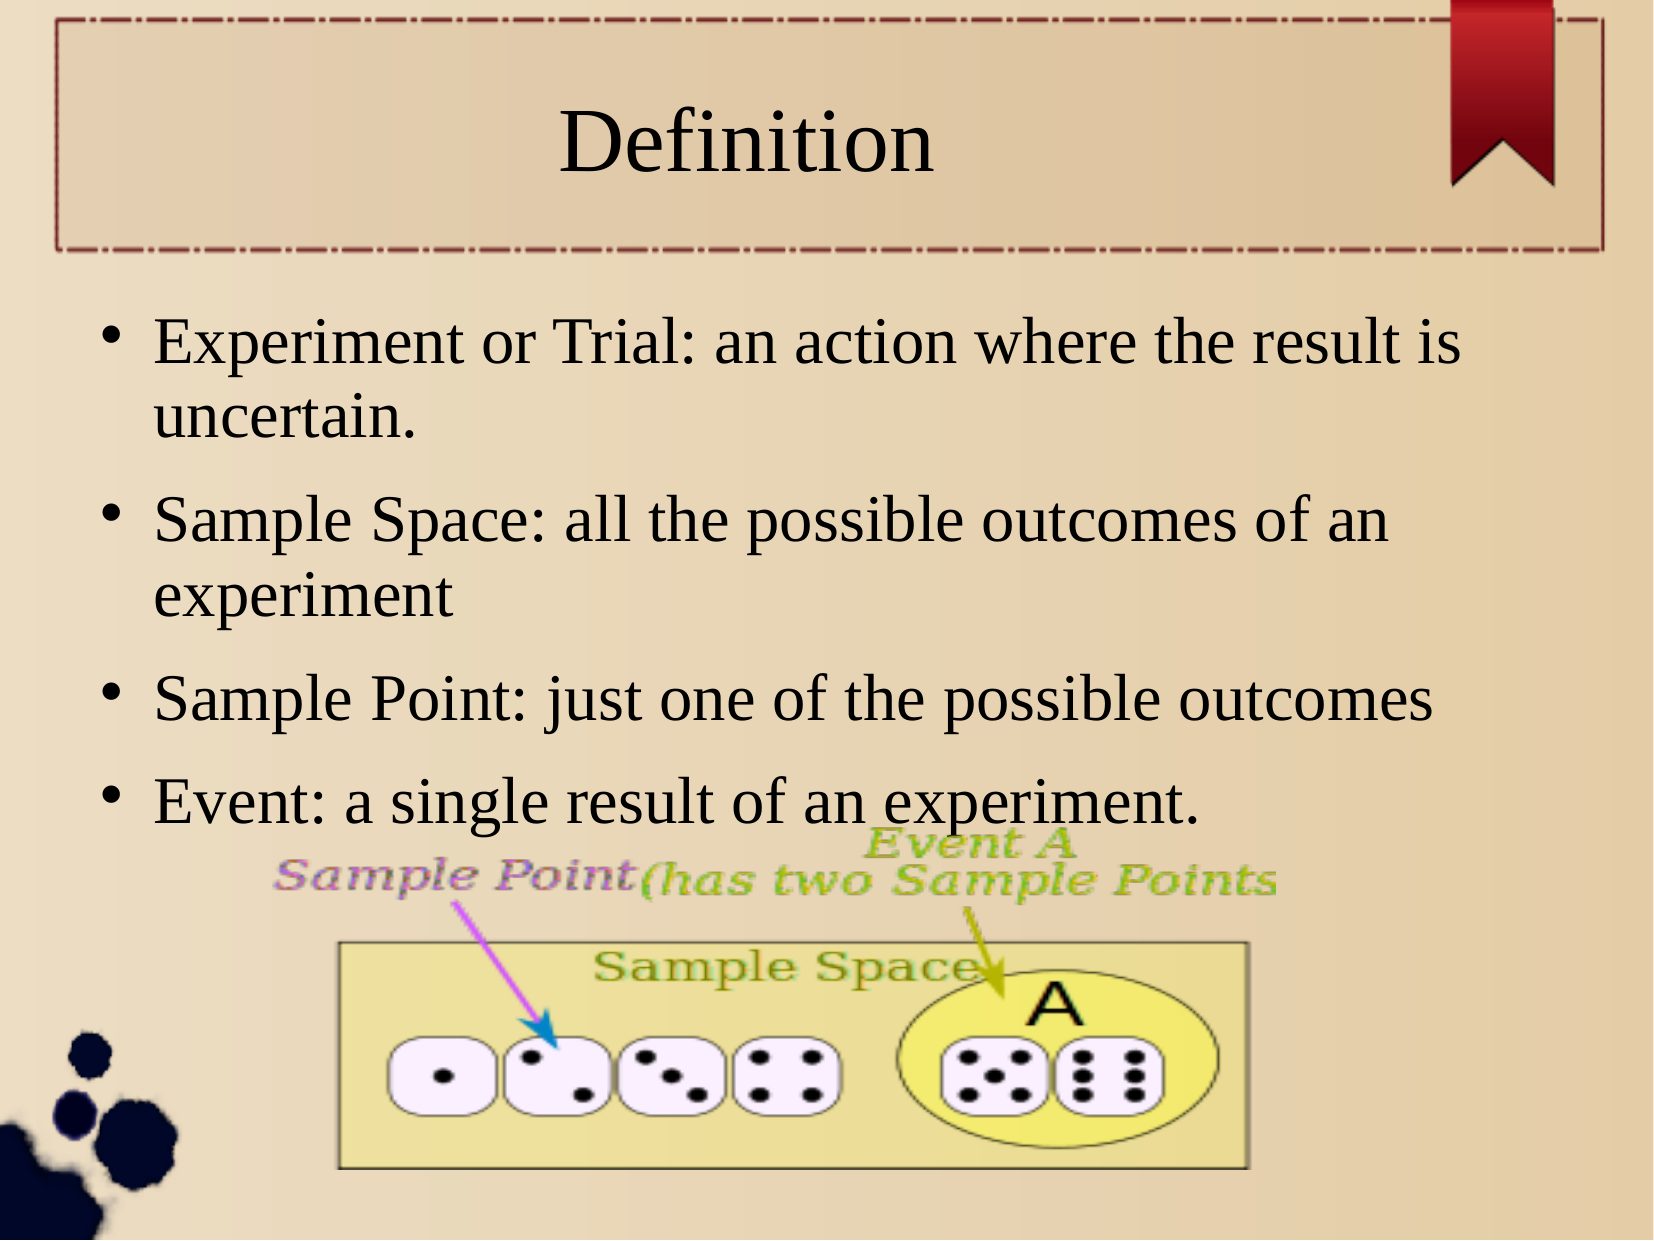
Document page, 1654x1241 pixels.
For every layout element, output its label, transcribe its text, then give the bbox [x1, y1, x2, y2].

list Experiment or Trial: an action where the result is uncertain. Sample Space: all the possible outcomes of an experiment Sample Point: just one of the possible outcomes Event: a single result of an experiment. [82, 299, 1571, 863]
title Definition [82, 47, 1412, 229]
picture [0, 0, 1654, 1240]
